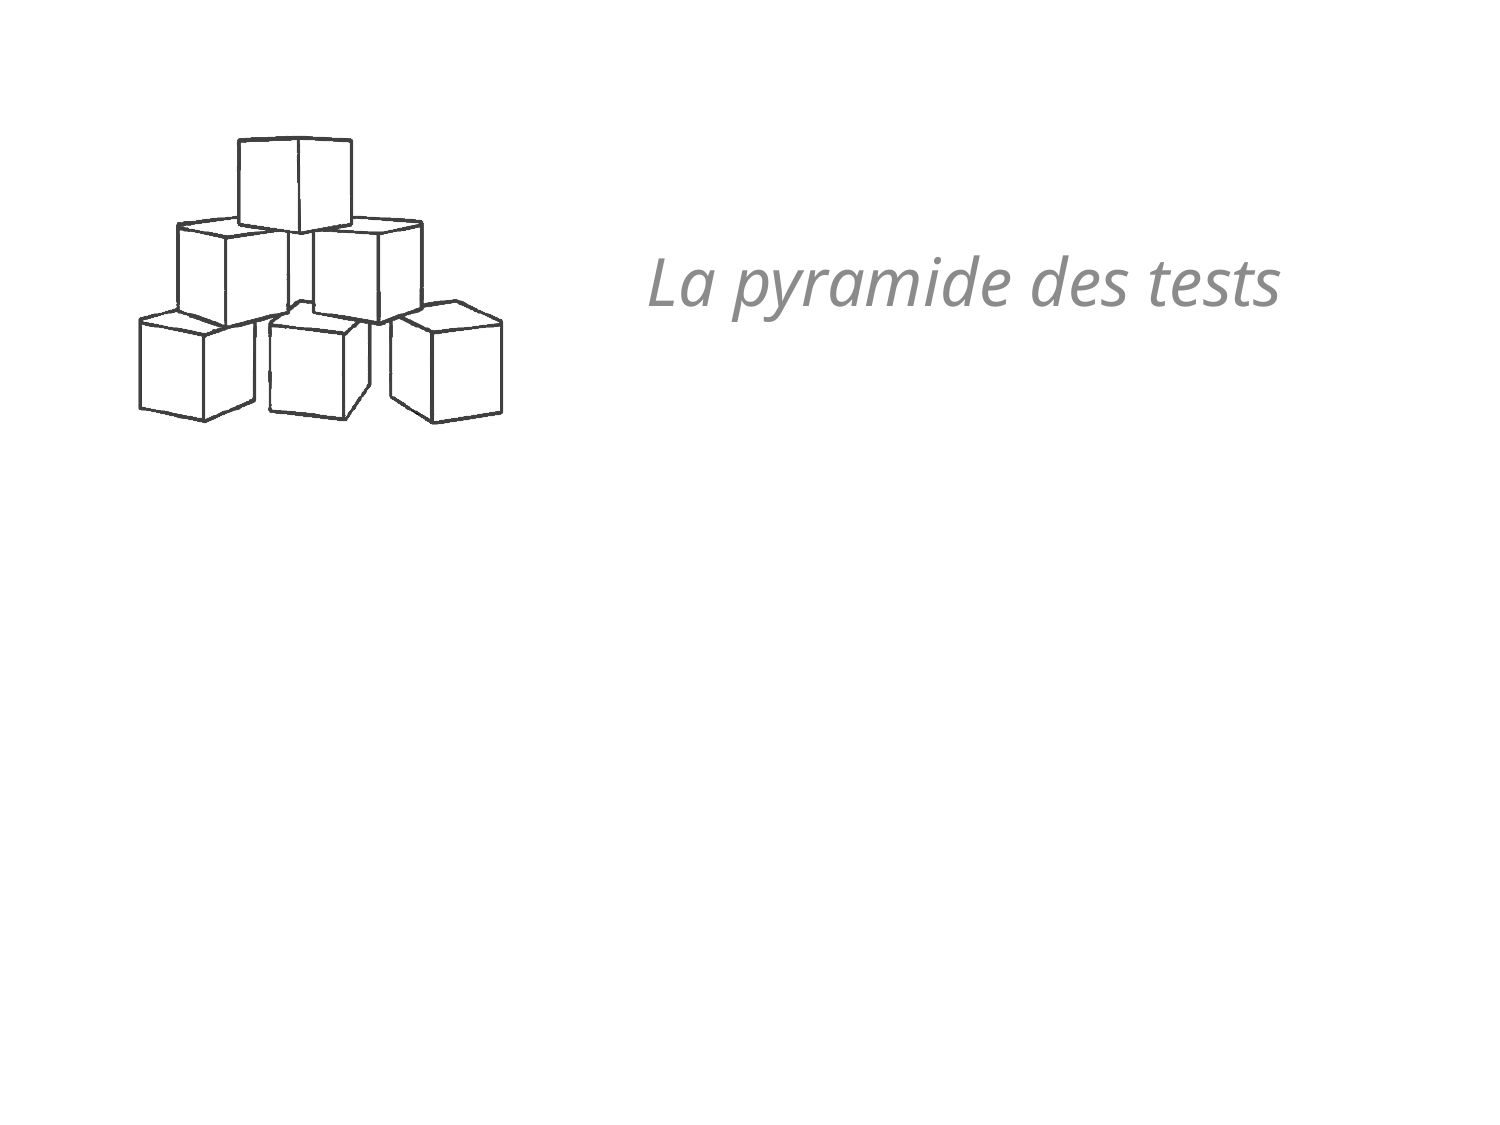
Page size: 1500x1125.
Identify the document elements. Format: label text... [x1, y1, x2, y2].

text_box La pyramide des tests [506, 44, 1424, 516]
picture [134, 121, 507, 438]
